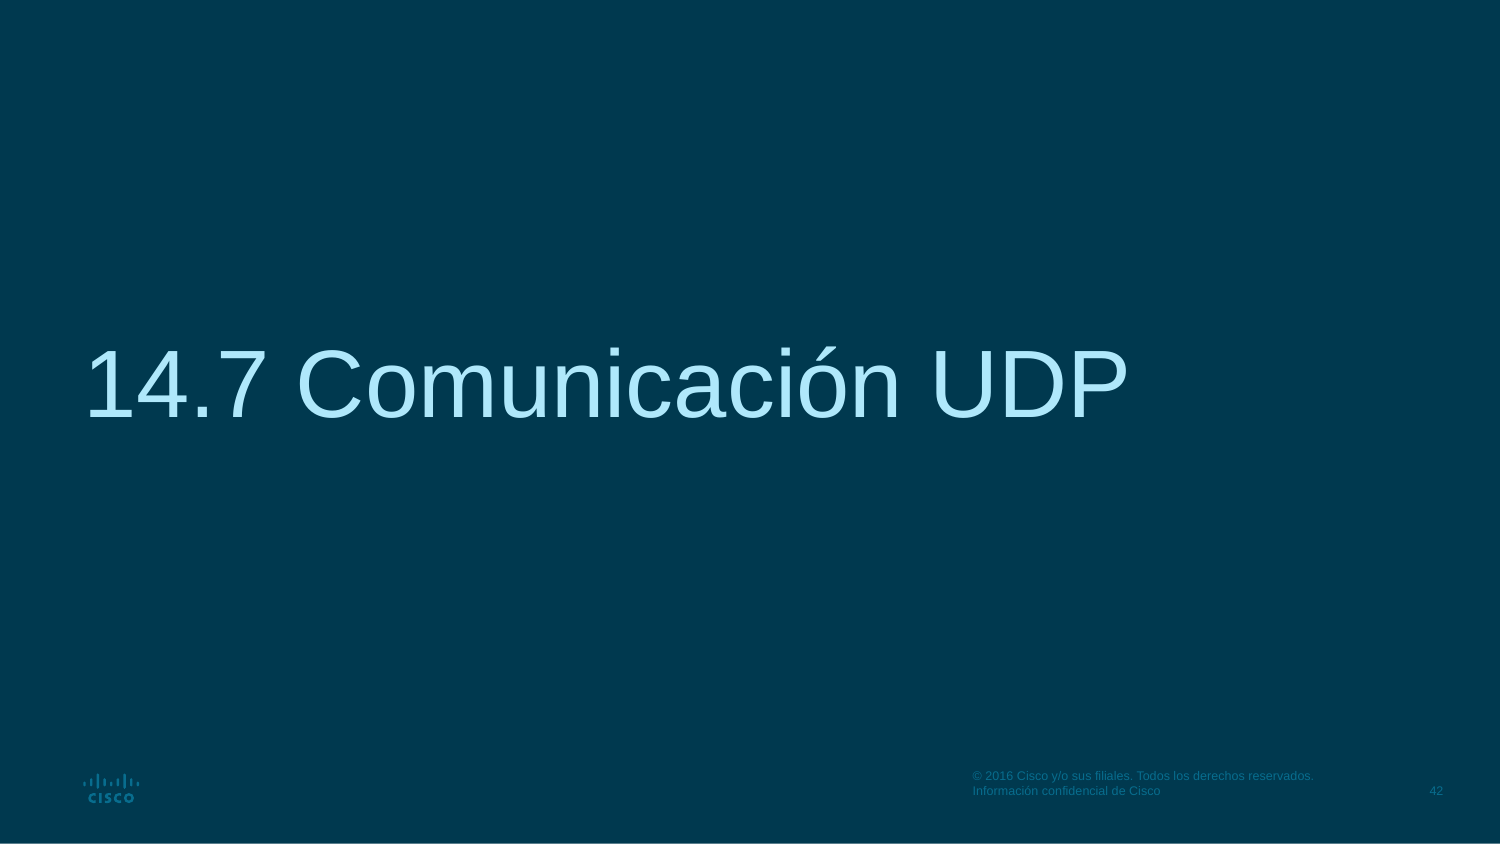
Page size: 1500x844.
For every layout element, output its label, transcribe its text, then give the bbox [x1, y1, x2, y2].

title 14.7 Comunicación UDP [68, 293, 1356, 446]
